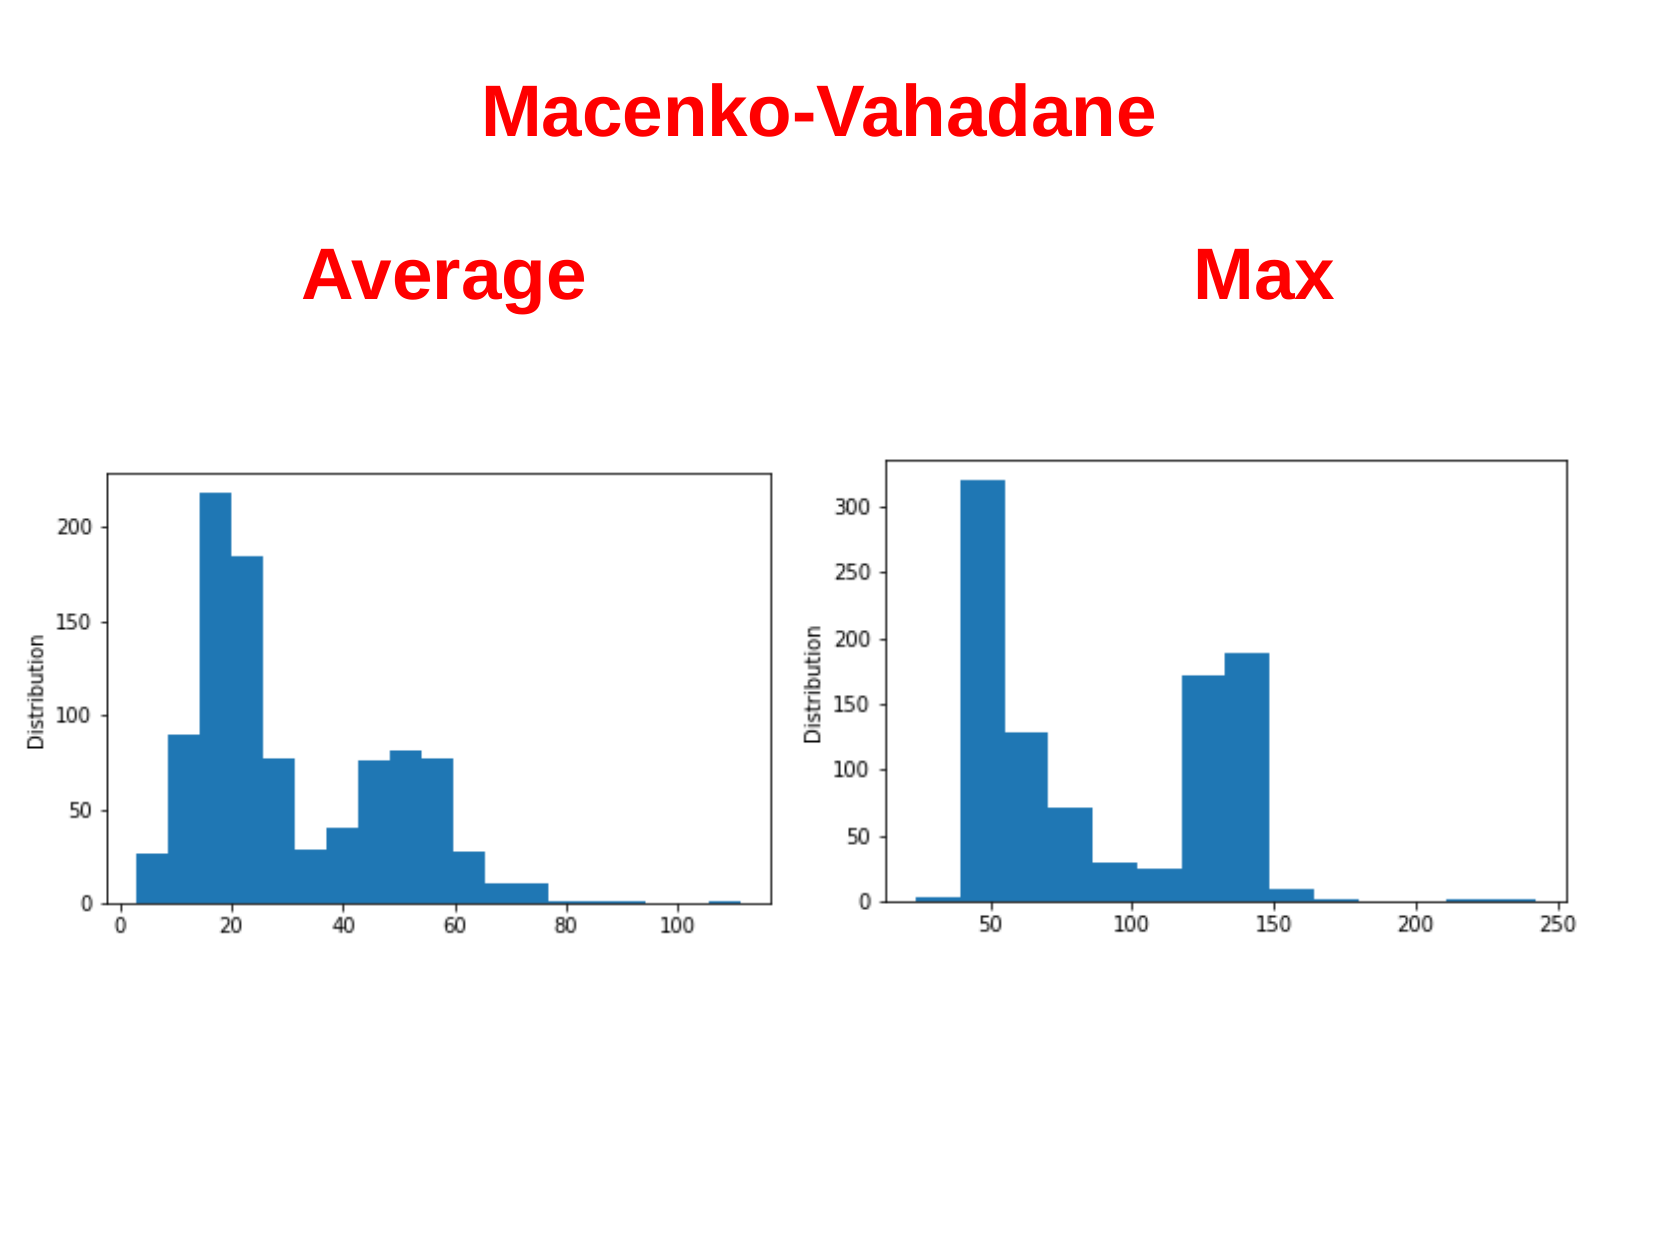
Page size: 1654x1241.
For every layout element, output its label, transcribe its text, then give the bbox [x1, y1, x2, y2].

picture [0, 389, 1654, 976]
title Macenko-Vahadane Average Max [75, 70, 1564, 316]
